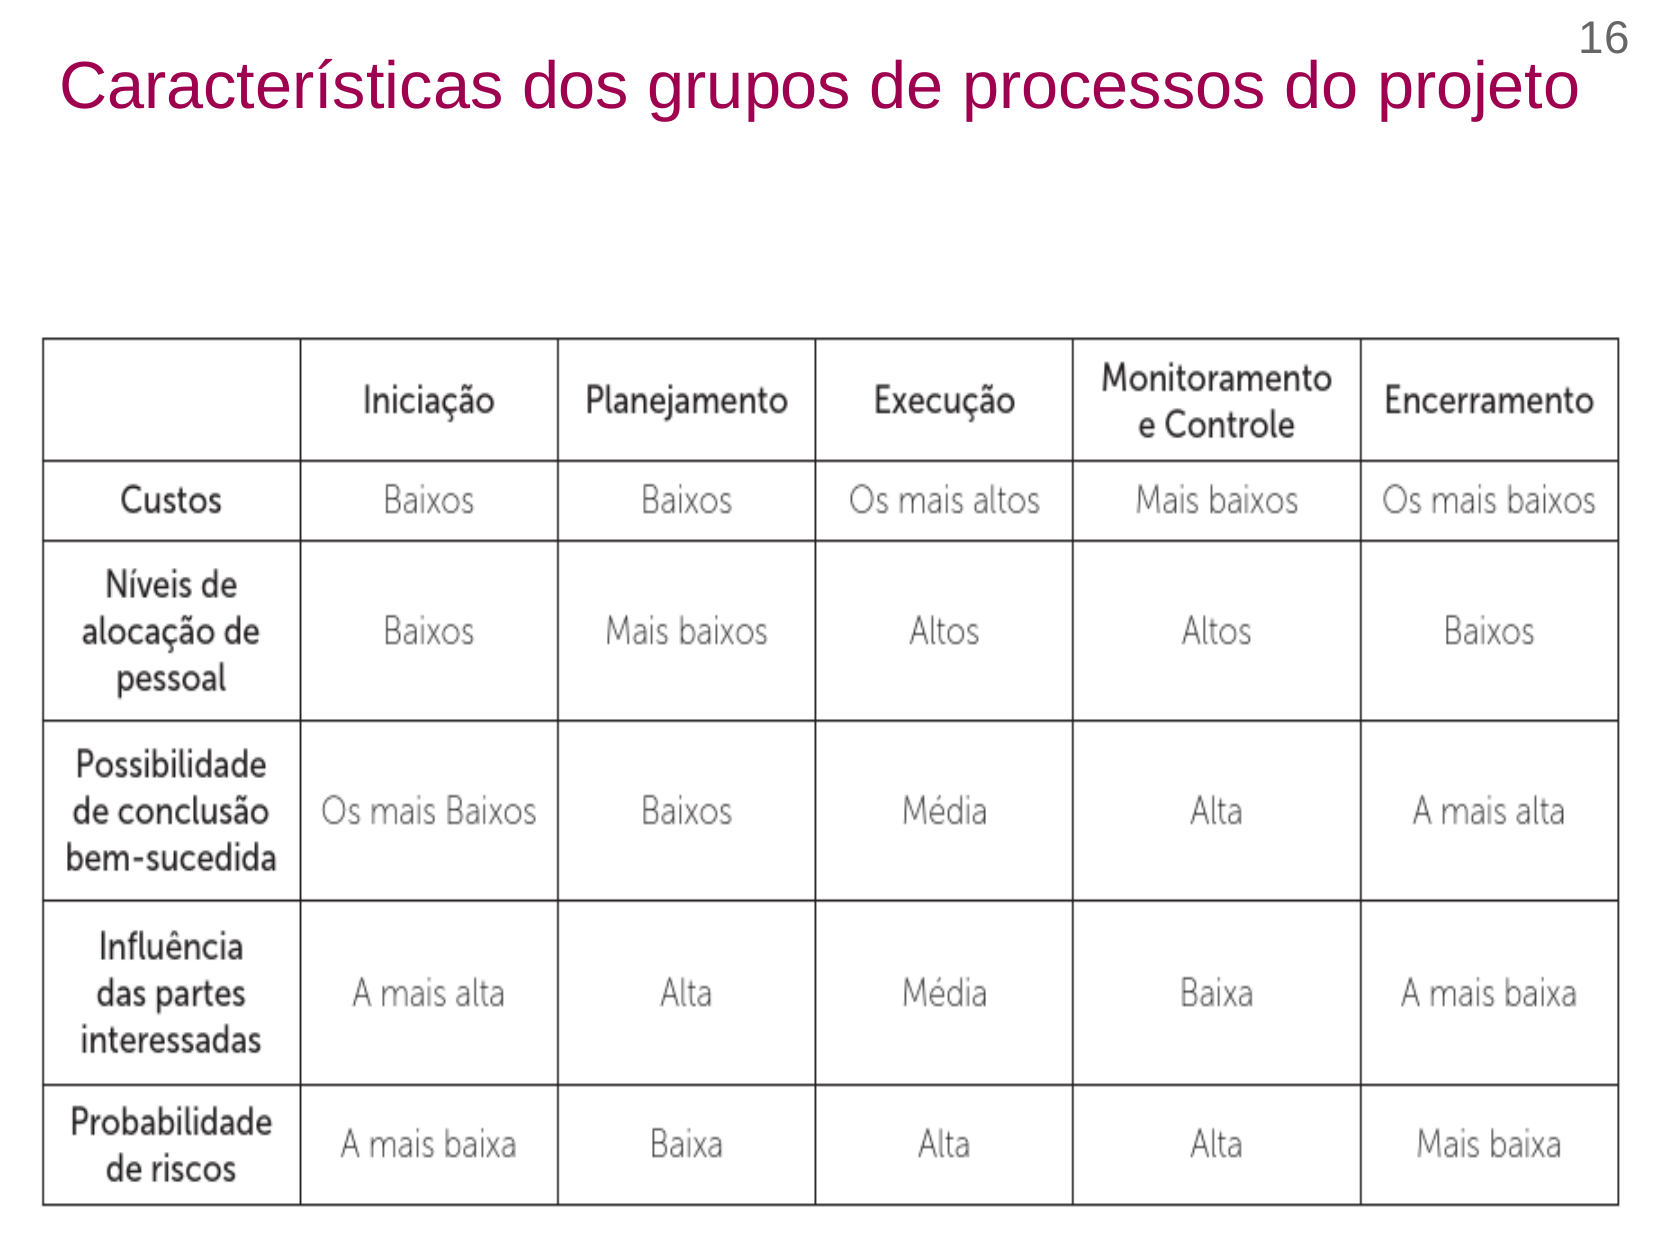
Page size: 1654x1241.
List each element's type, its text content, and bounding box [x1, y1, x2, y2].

title Características dos grupos de processos do projeto [59, 29, 1595, 148]
picture [39, 336, 1625, 1211]
